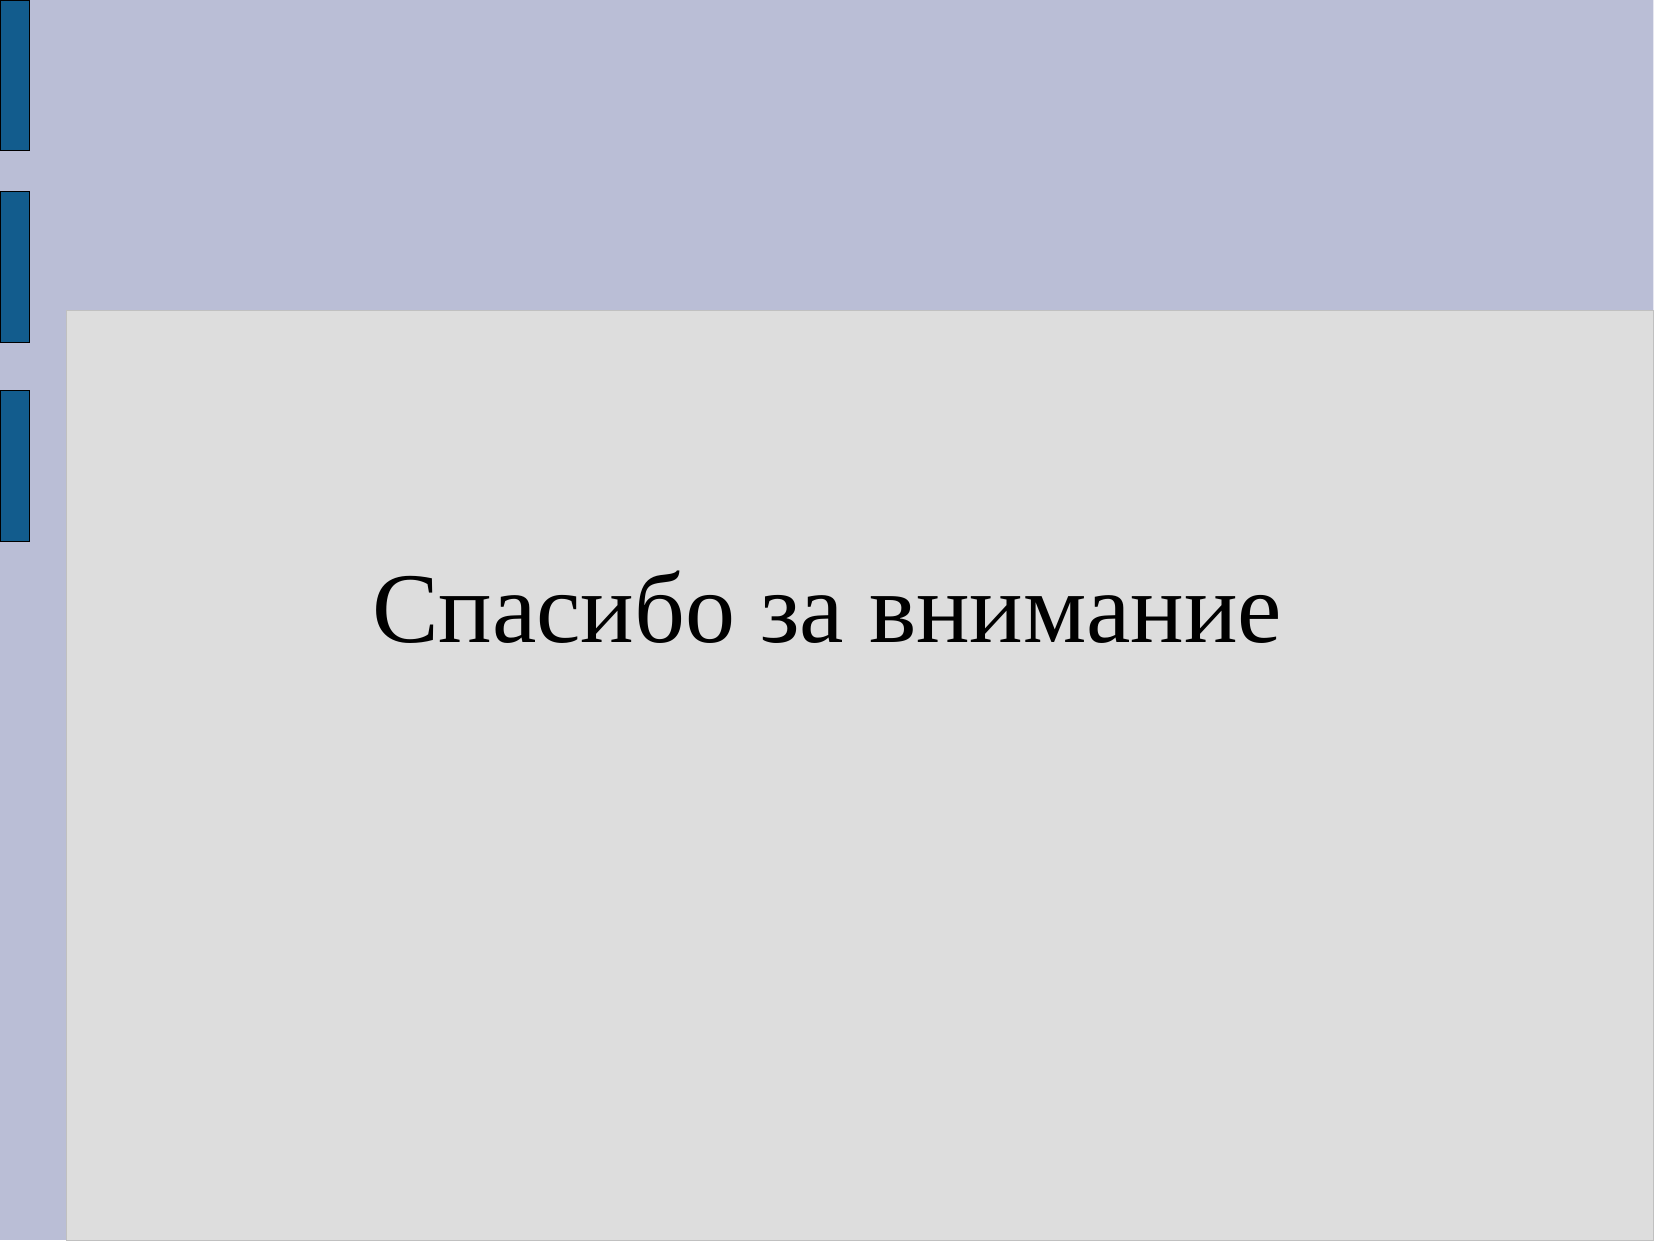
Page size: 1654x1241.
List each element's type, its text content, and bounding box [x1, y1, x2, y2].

subtitle Спасибо за внимание [121, 91, 1534, 1127]
